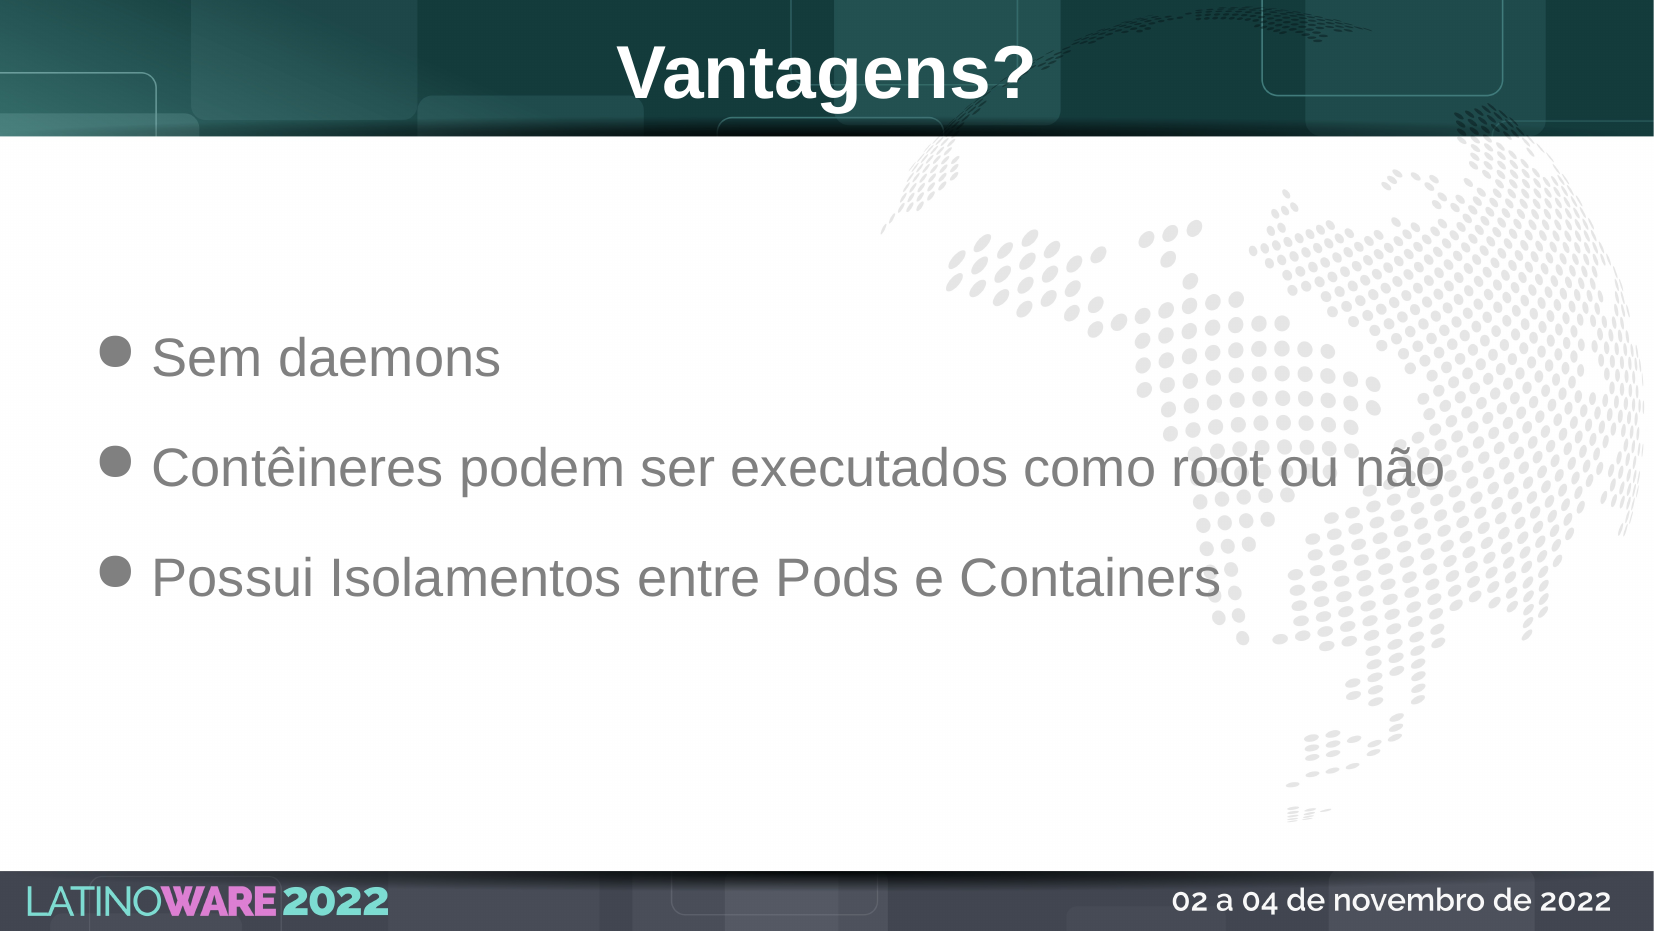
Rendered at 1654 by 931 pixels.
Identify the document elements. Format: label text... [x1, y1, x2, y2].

picture [0, 0, 1654, 931]
text_box Sem daemons Contêineres podem ser executados como root ou não Possui Isolamentos entre Pods e Containers [78, 314, 1568, 931]
text_box Vantagens? [135, 8, 1518, 129]
